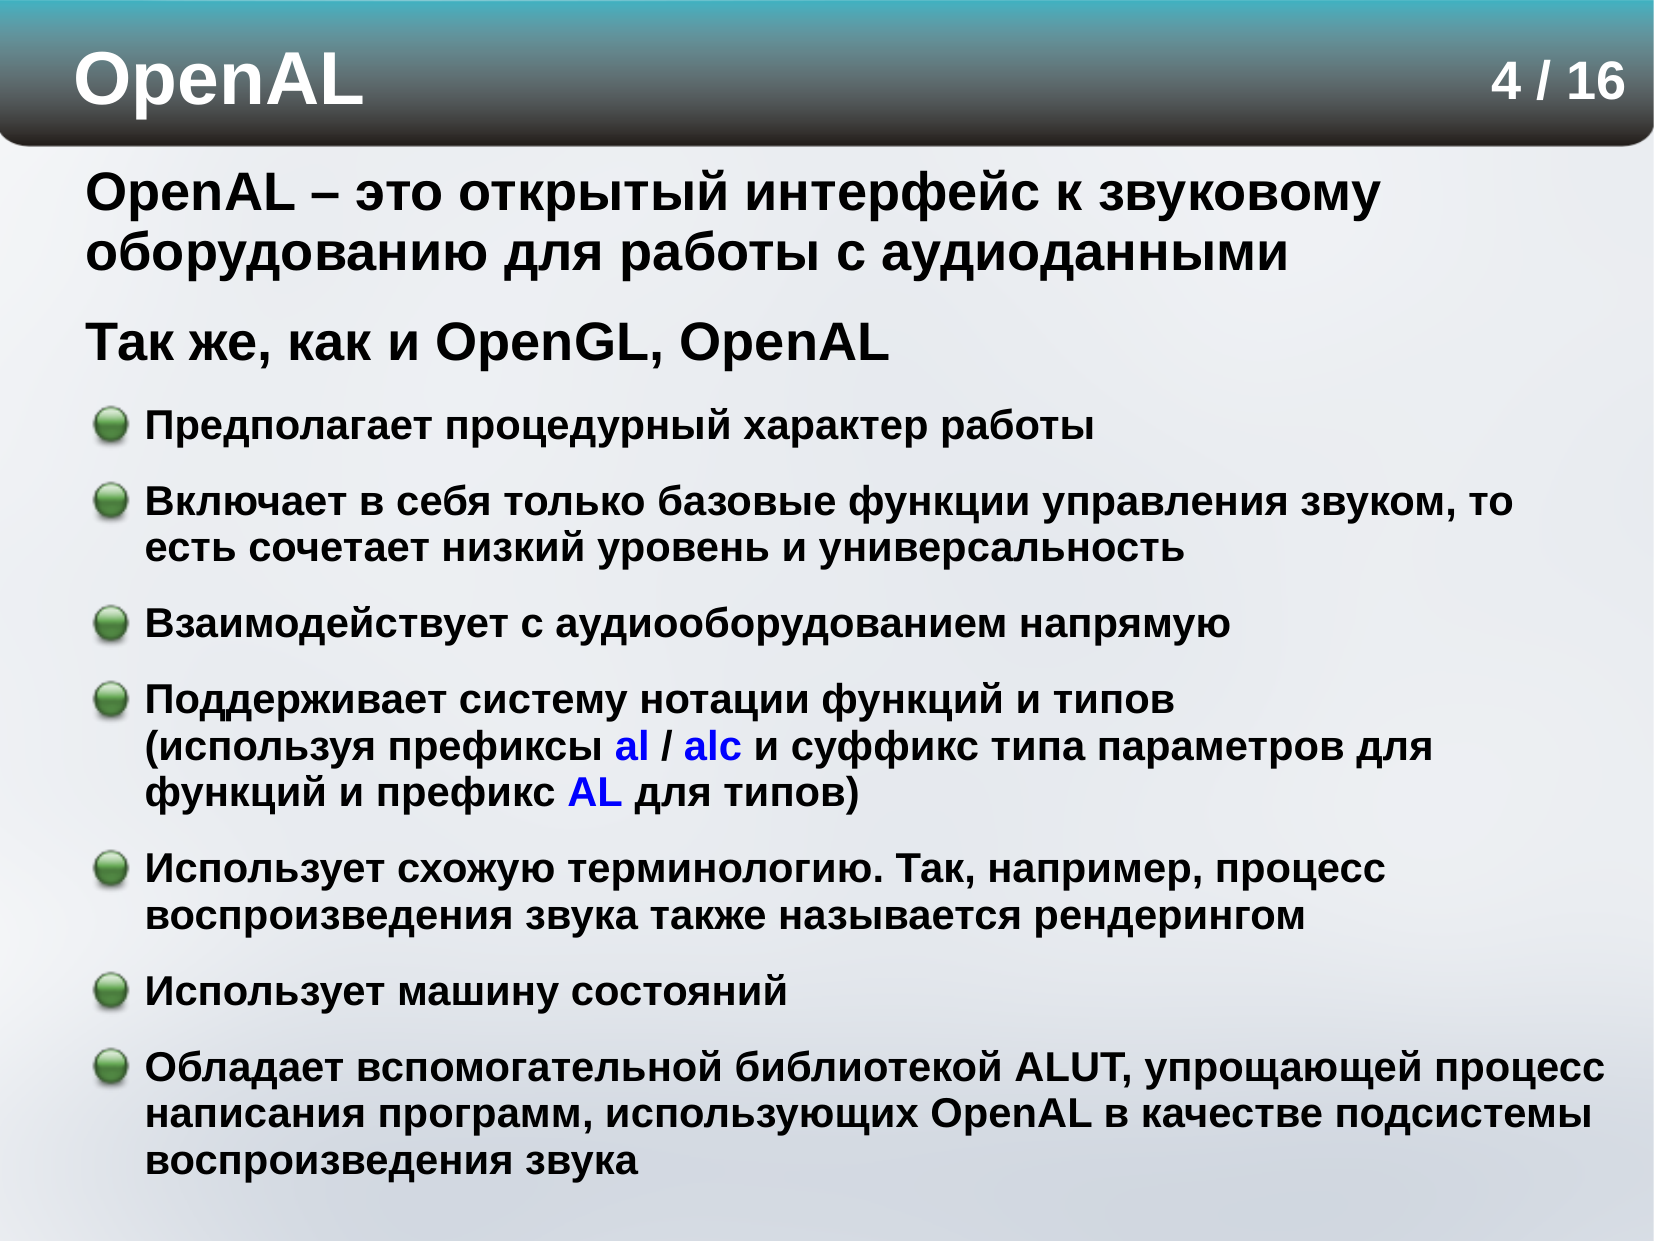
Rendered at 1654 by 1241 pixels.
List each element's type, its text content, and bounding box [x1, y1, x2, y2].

text_box OpenAL – это открытый интерфейс к звуковому оборудованию для работы с аудиоданными Так же, как и OpenGL, OpenAL Предполагает процедурный характер работы Включает в себя только базовые функции управления звуком, то есть сочетает низкий уровень и универсальность Взаимодействует с аудиооборудованием напрямую Поддерживает систему нотации функций и типов (используя префиксы al / alc и суффикс типа параметров для функций и префикс AL для типов) Использует схожую терминологию. Так, например, процесс воспроизведения звука также называется рендерингом Использует машину состояний Обладает вспомогательной библиотекой ALUT, упрощающей процесс написания программ, использующих OpenAL в качестве подсистемы воспроизведения звука [70, 153, 1625, 1191]
text_box OpenAL [59, 29, 1418, 129]
picture [0, 0, 1654, 1241]
text_box <номер> / 16 [1476, 42, 1654, 179]
